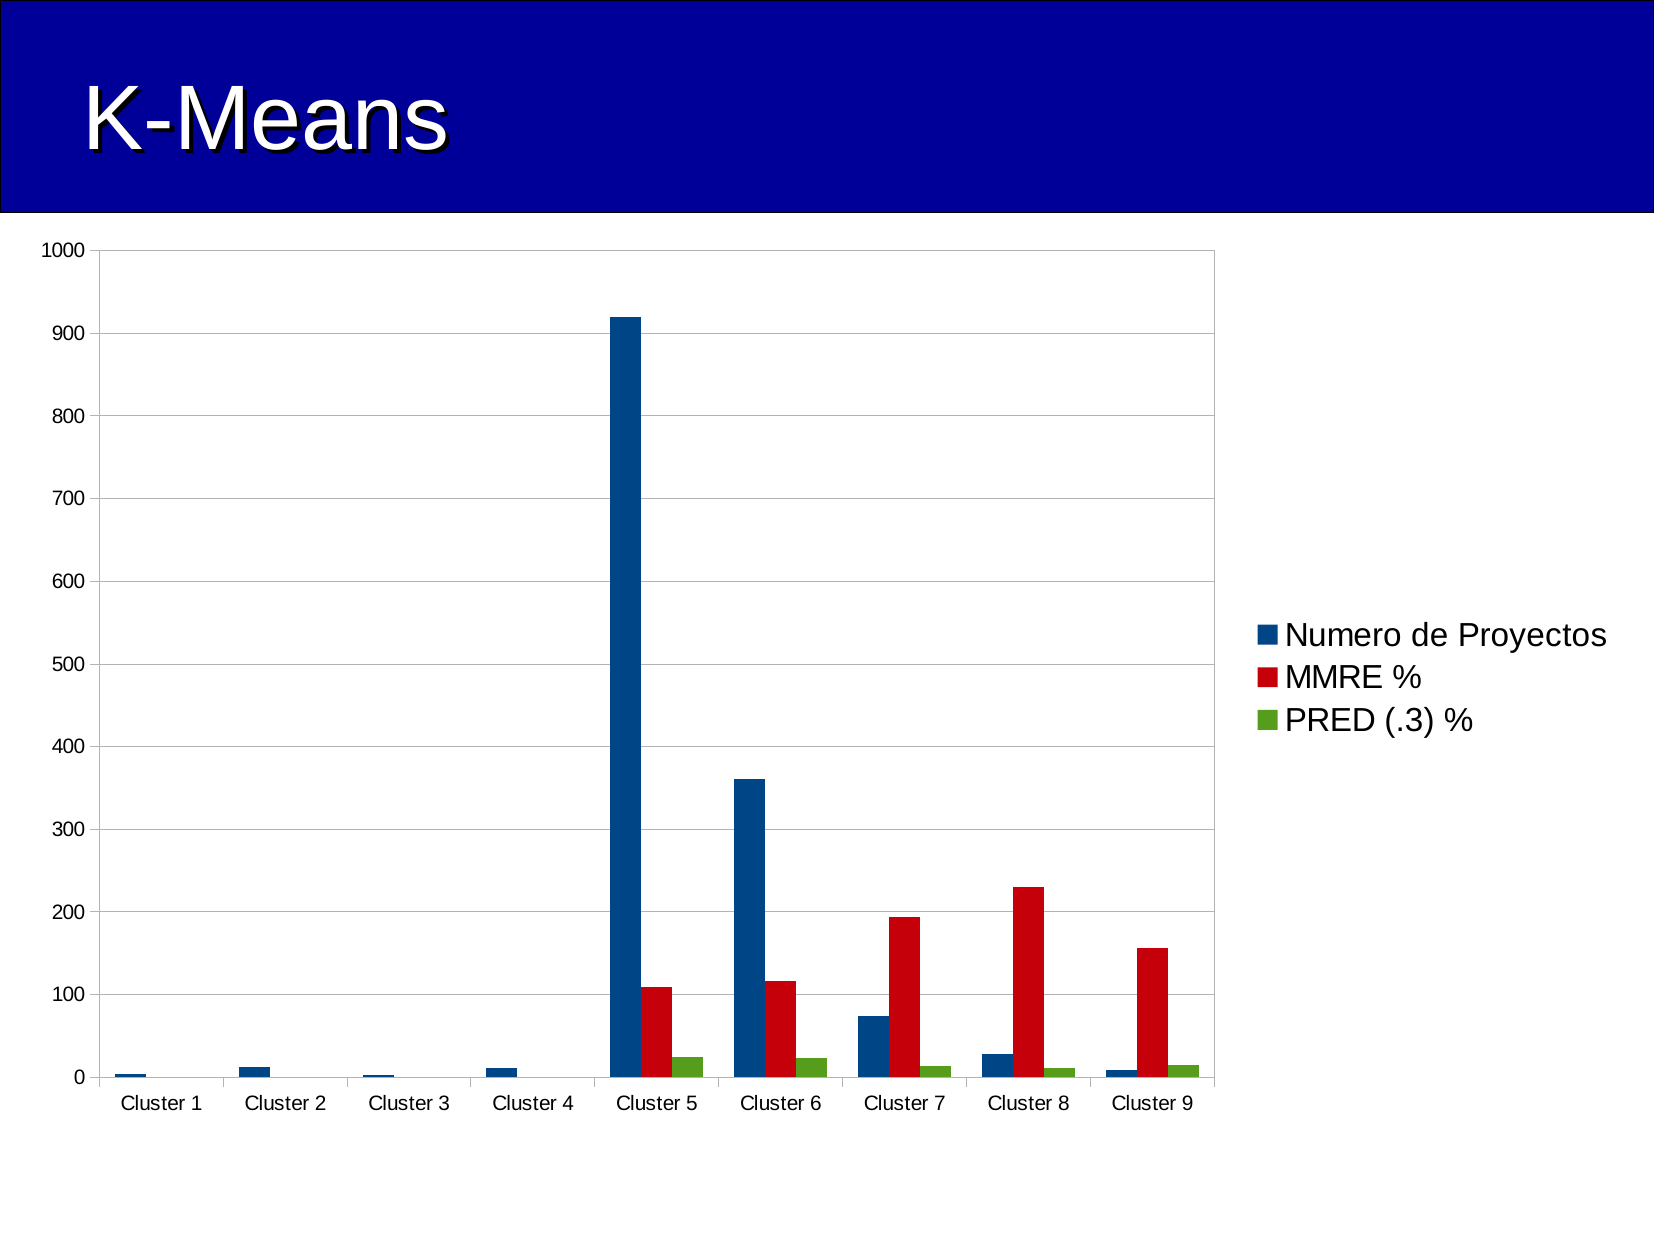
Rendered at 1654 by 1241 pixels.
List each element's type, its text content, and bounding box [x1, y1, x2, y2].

chart [8, 220, 1632, 1134]
title K-Means [82, 15, 1607, 220]
text_box [0, 0, 1654, 213]
